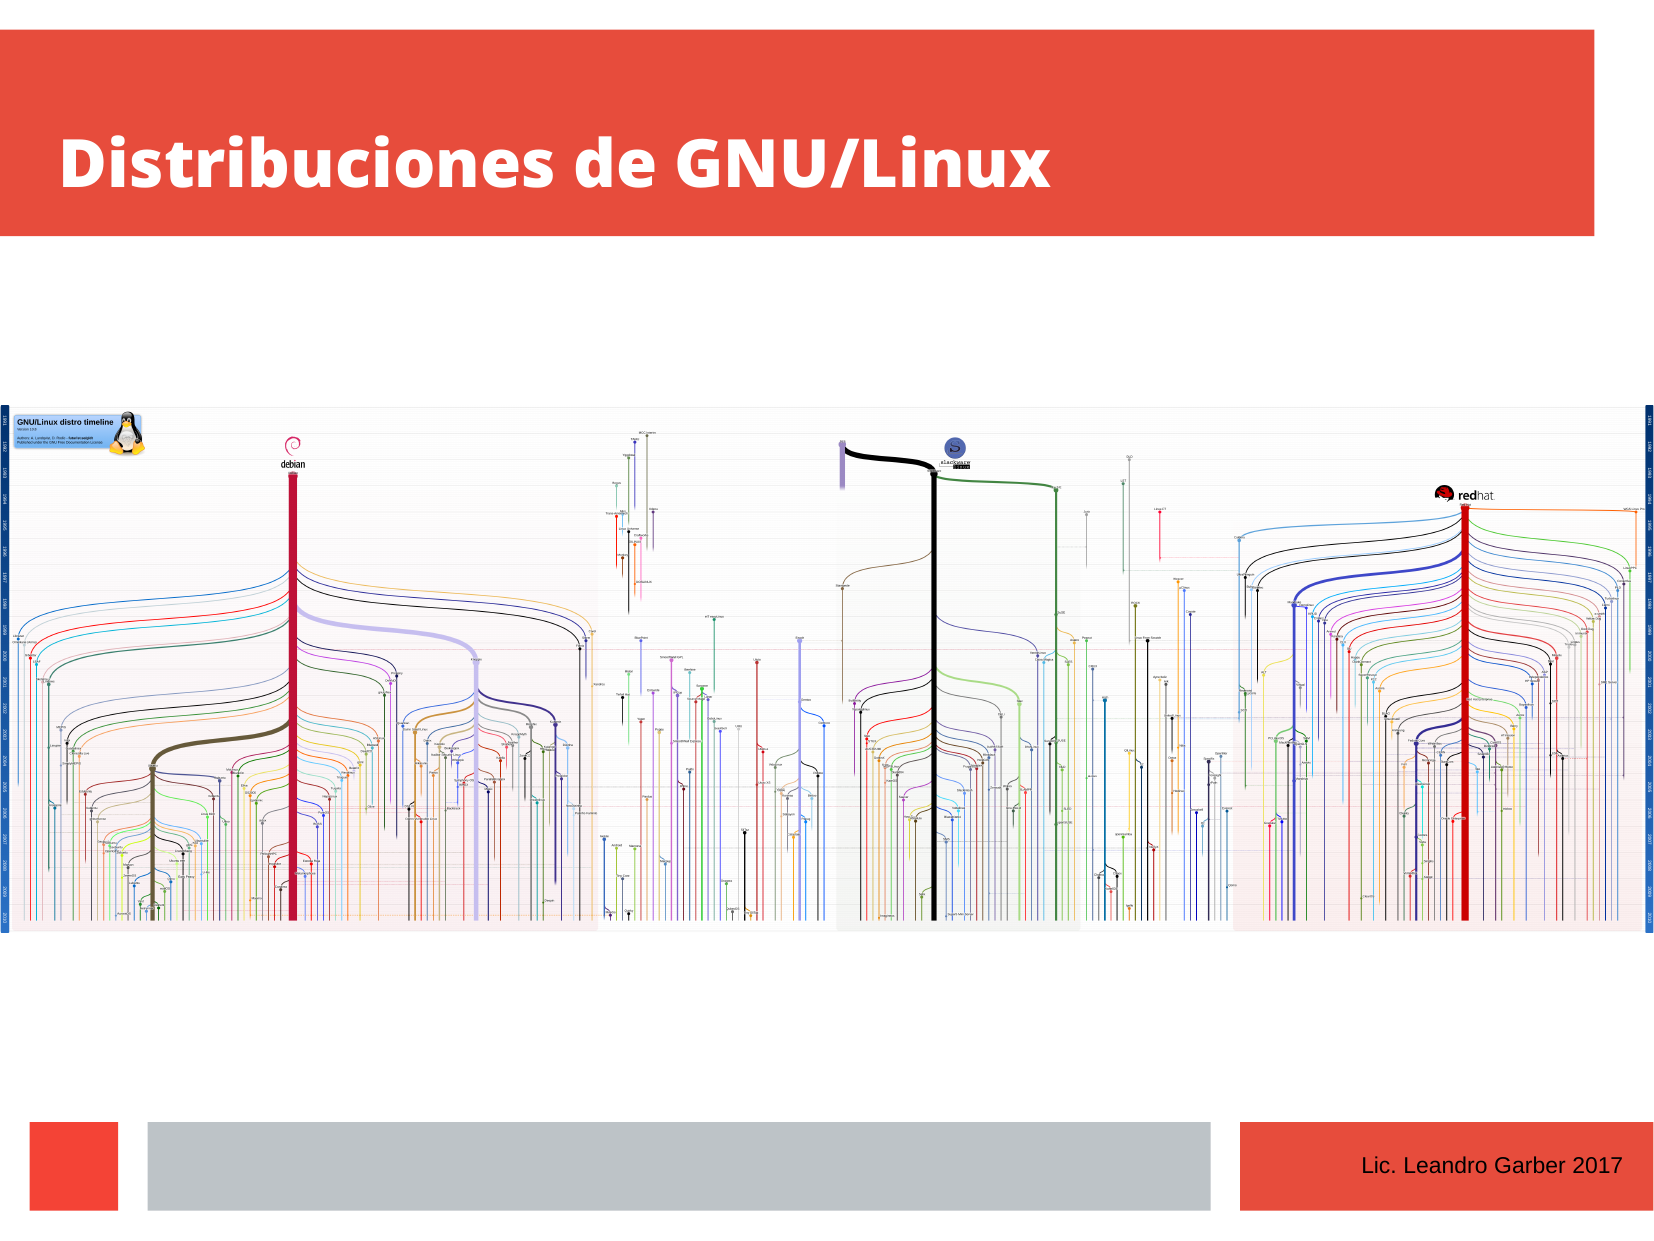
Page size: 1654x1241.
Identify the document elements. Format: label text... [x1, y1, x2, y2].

title Distribuciones de GNU/Linux [59, 59, 1595, 207]
picture [0, 405, 1654, 933]
text_box Lic. Leandro Garber 2017 [1263, 1145, 1639, 1194]
